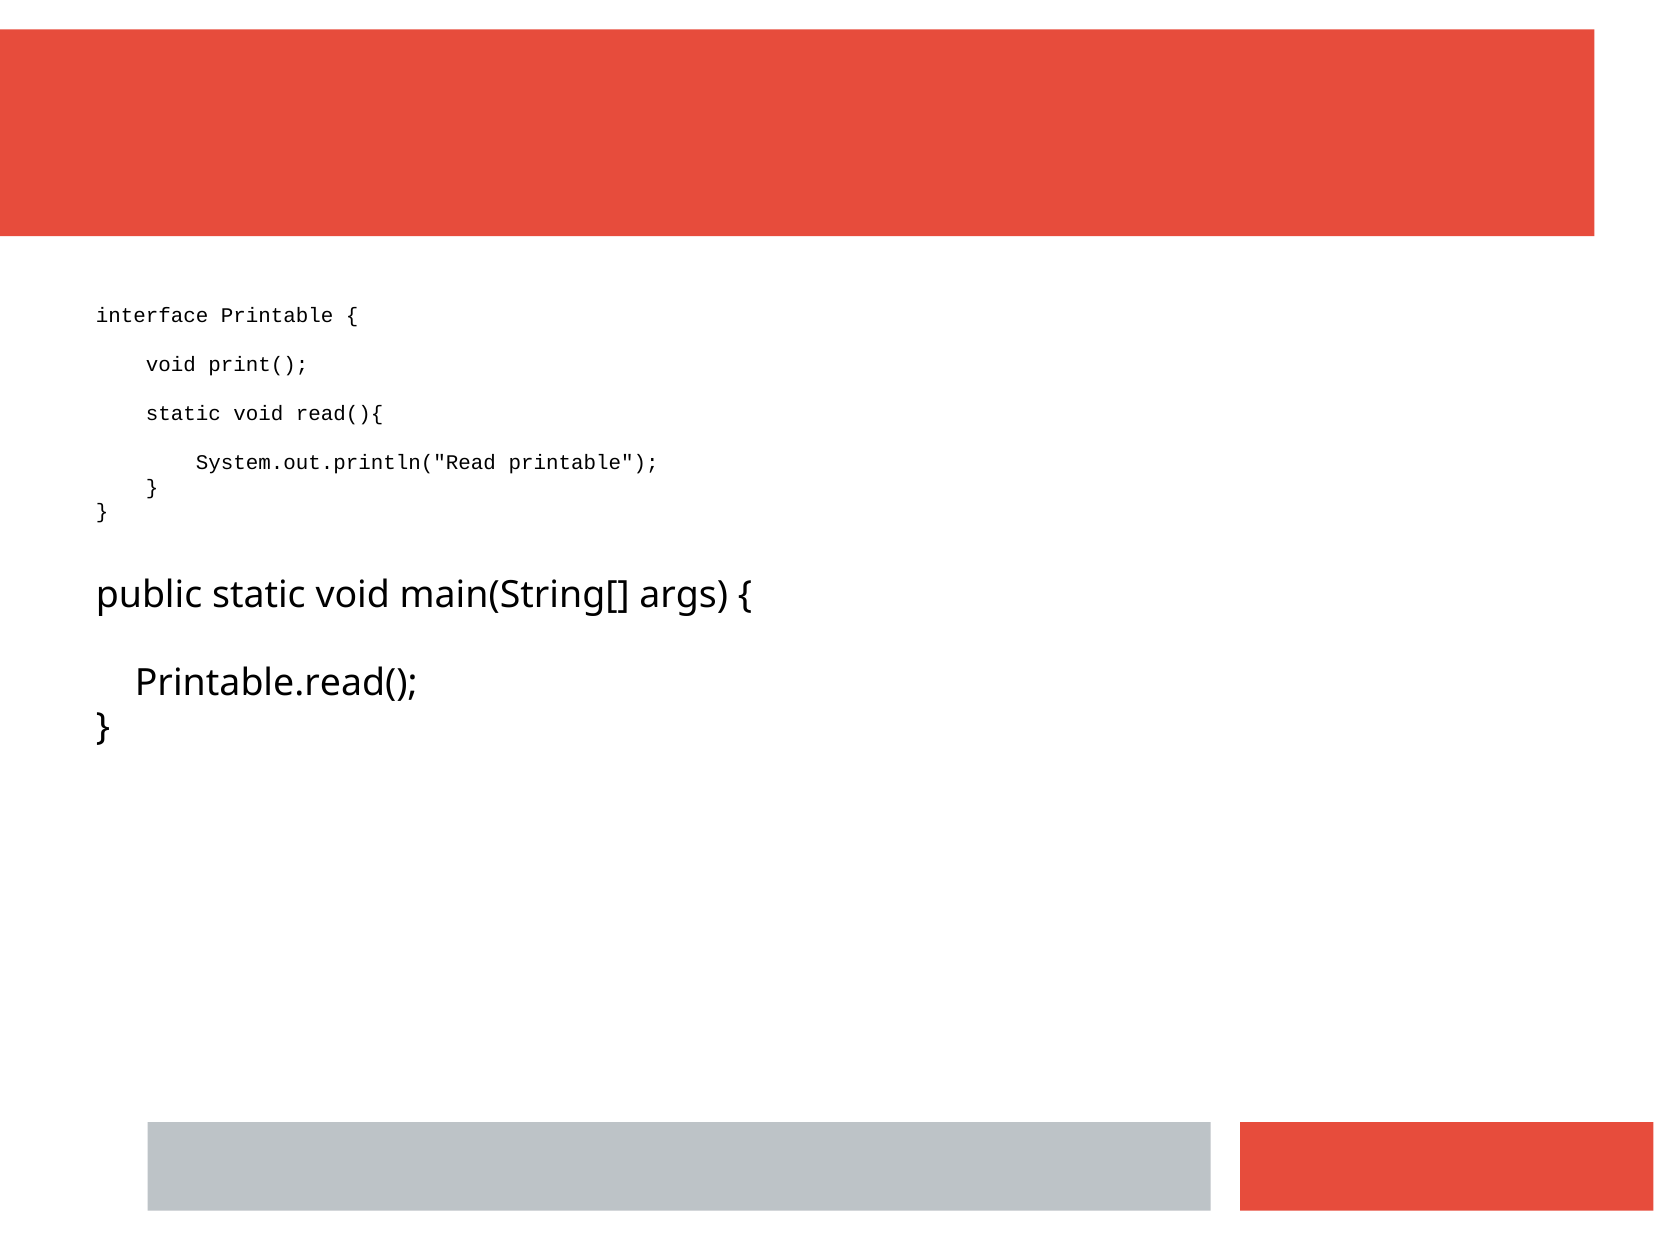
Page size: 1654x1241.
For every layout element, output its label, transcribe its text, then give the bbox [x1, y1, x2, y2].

text_box interface Printable { void print(); static void read(){ System.out.println("Read printable"); } } public static void main(String[] args) { Printable.read(); } [81, 296, 1052, 801]
